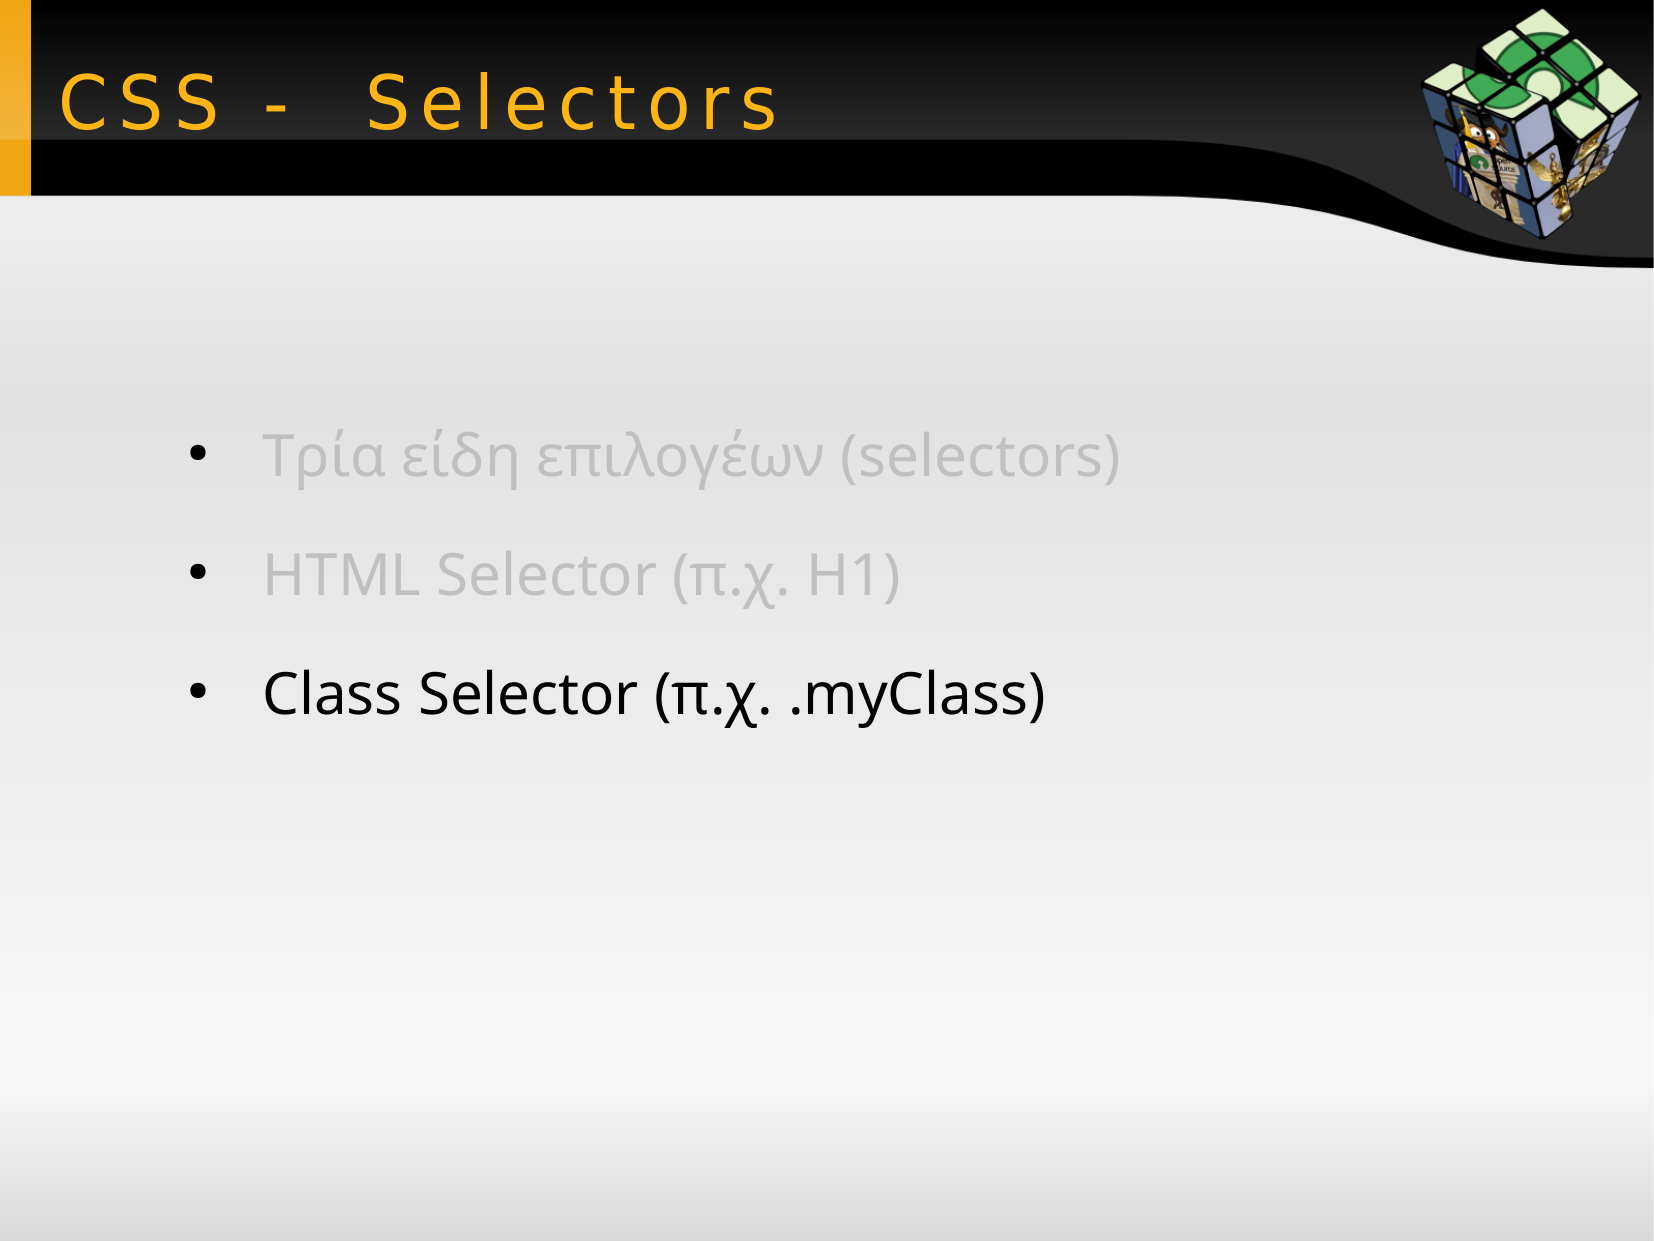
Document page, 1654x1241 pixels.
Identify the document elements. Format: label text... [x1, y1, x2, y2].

picture [0, 0, 1654, 1241]
subtitle Τρία είδη επιλογέων (selectors) HTML Selector (π.χ. H1) Class Selector (π.χ. .myClass) [187, 375, 1534, 1080]
title CSS - Selectors [59, 29, 1270, 178]
